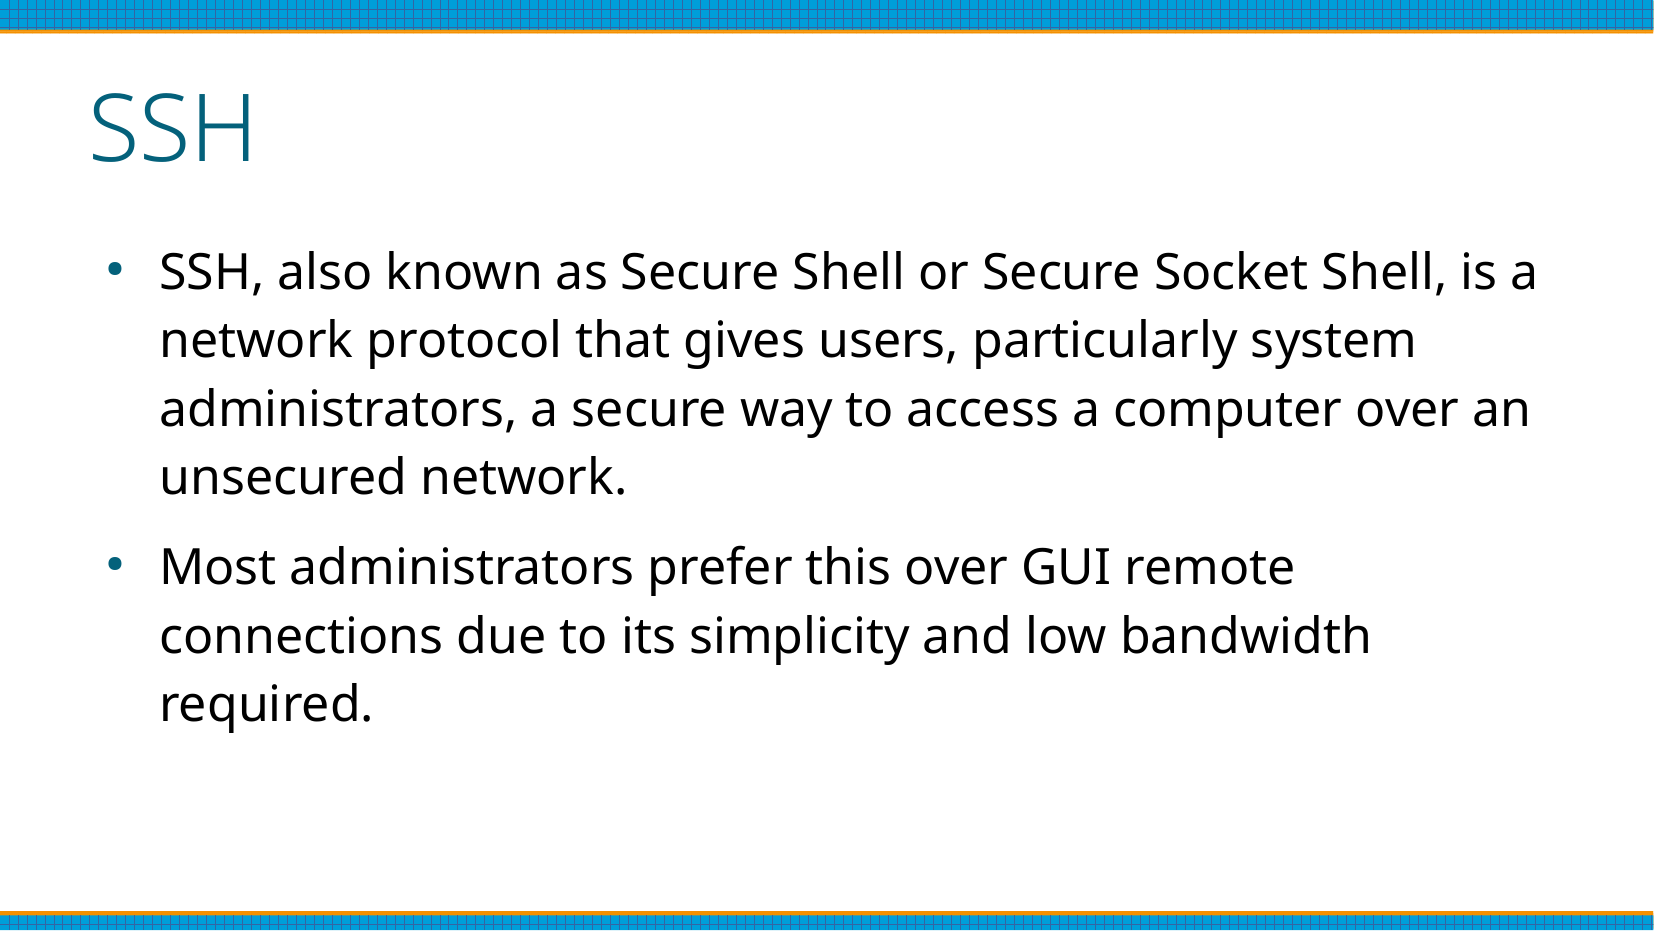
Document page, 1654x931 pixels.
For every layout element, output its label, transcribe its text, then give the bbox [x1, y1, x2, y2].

title SSH [88, 44, 1565, 207]
list SSH, also known as Secure Shell or Secure Socket Shell, is a network protocol that gives users, particularly system administrators, a secure way to access a computer over an unsecured network. Most administrators prefer this over GUI remote connections due to its simplicity and low bandwidth required. [88, 236, 1565, 901]
